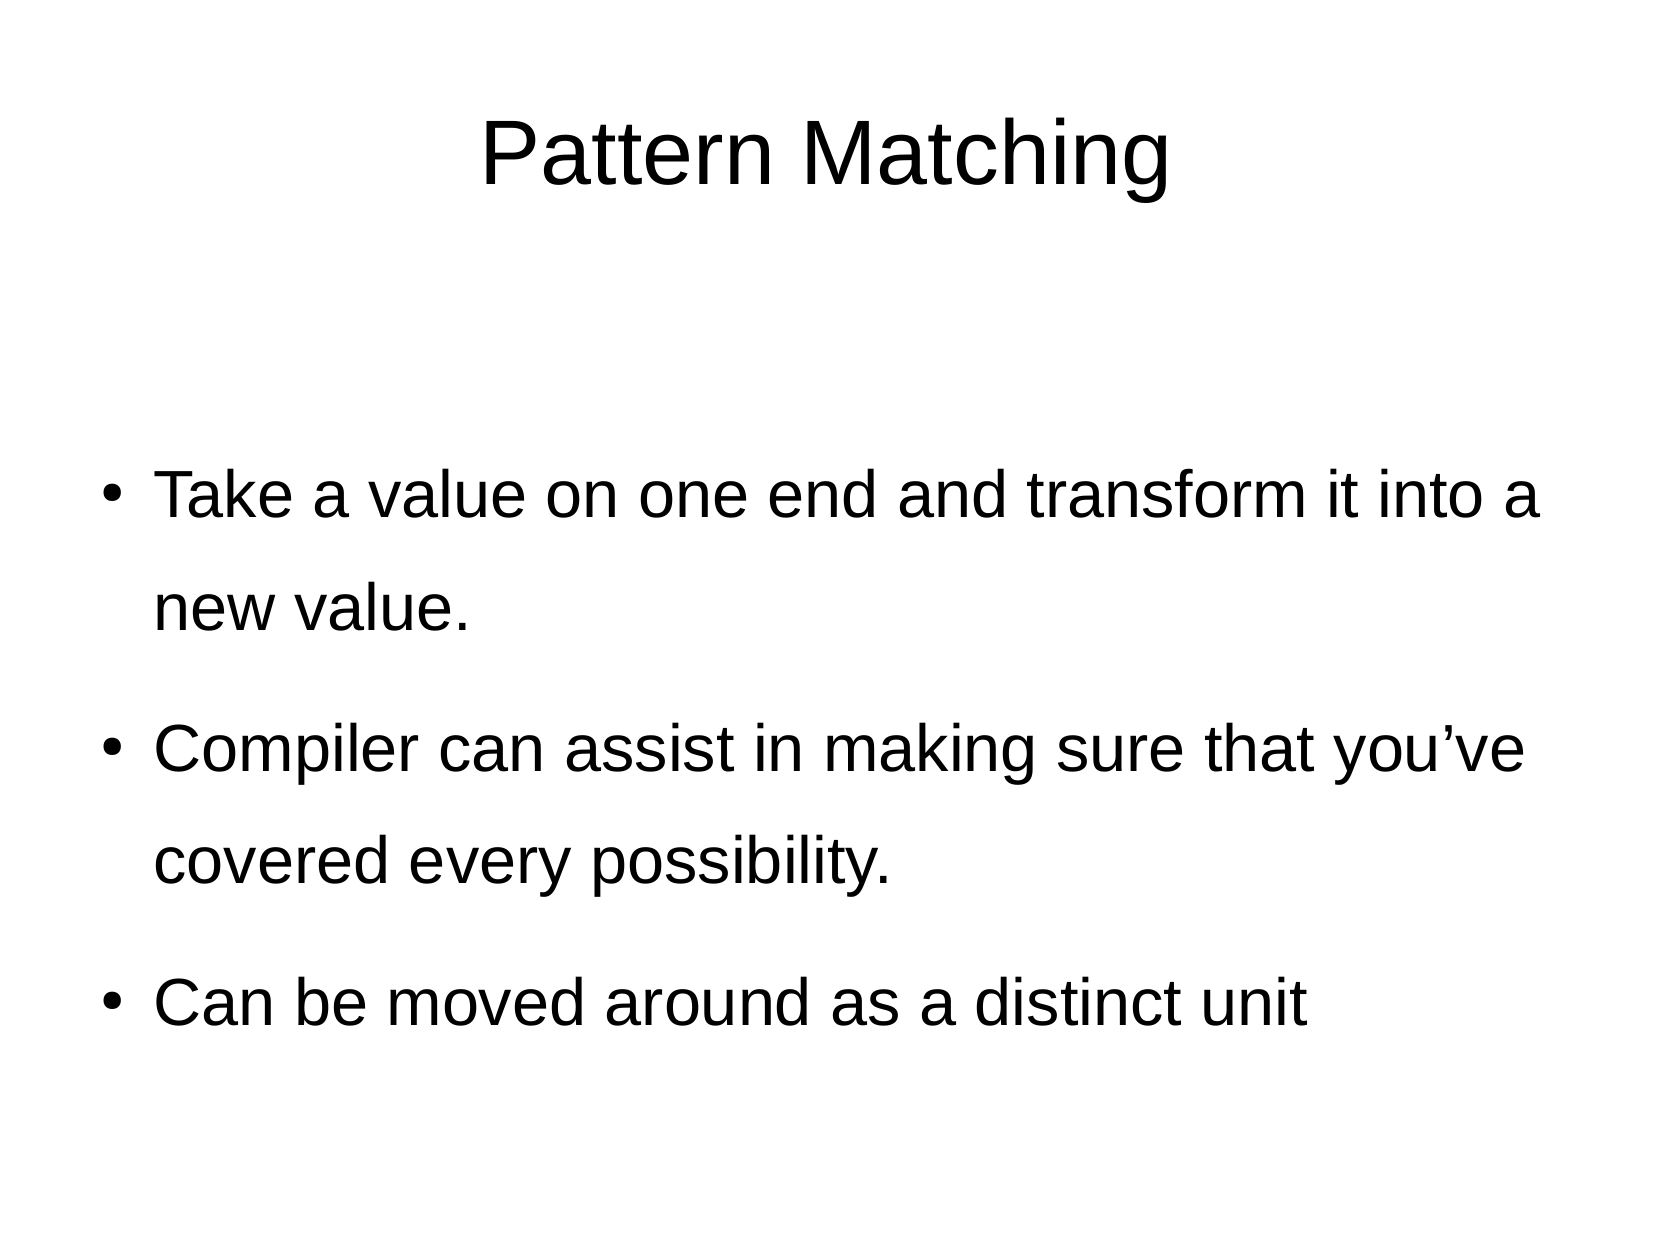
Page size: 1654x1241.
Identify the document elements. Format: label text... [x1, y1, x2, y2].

title Pattern Matching [82, 49, 1571, 257]
list Take a value on one end and transform it into a new value. Compiler can assist in making sure that you’ve covered every possibility. Can be moved around as a distinct unit [82, 420, 1571, 1140]
